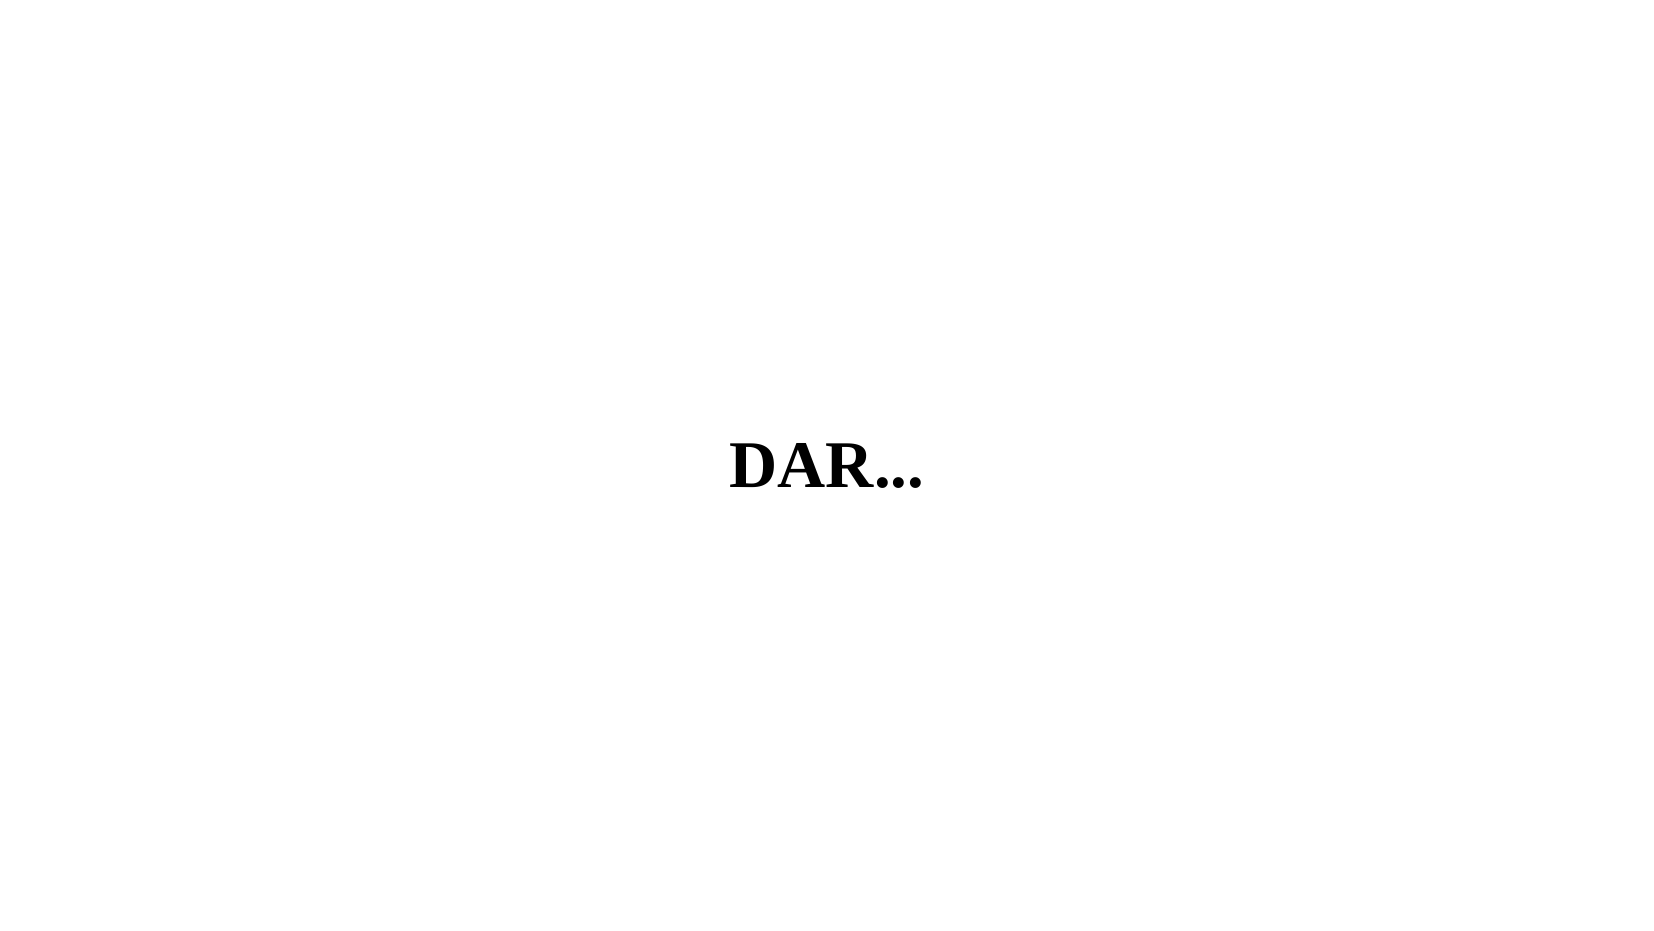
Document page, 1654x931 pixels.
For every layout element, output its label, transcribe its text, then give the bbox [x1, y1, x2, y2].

text_box DAR... [391, 420, 1262, 510]
